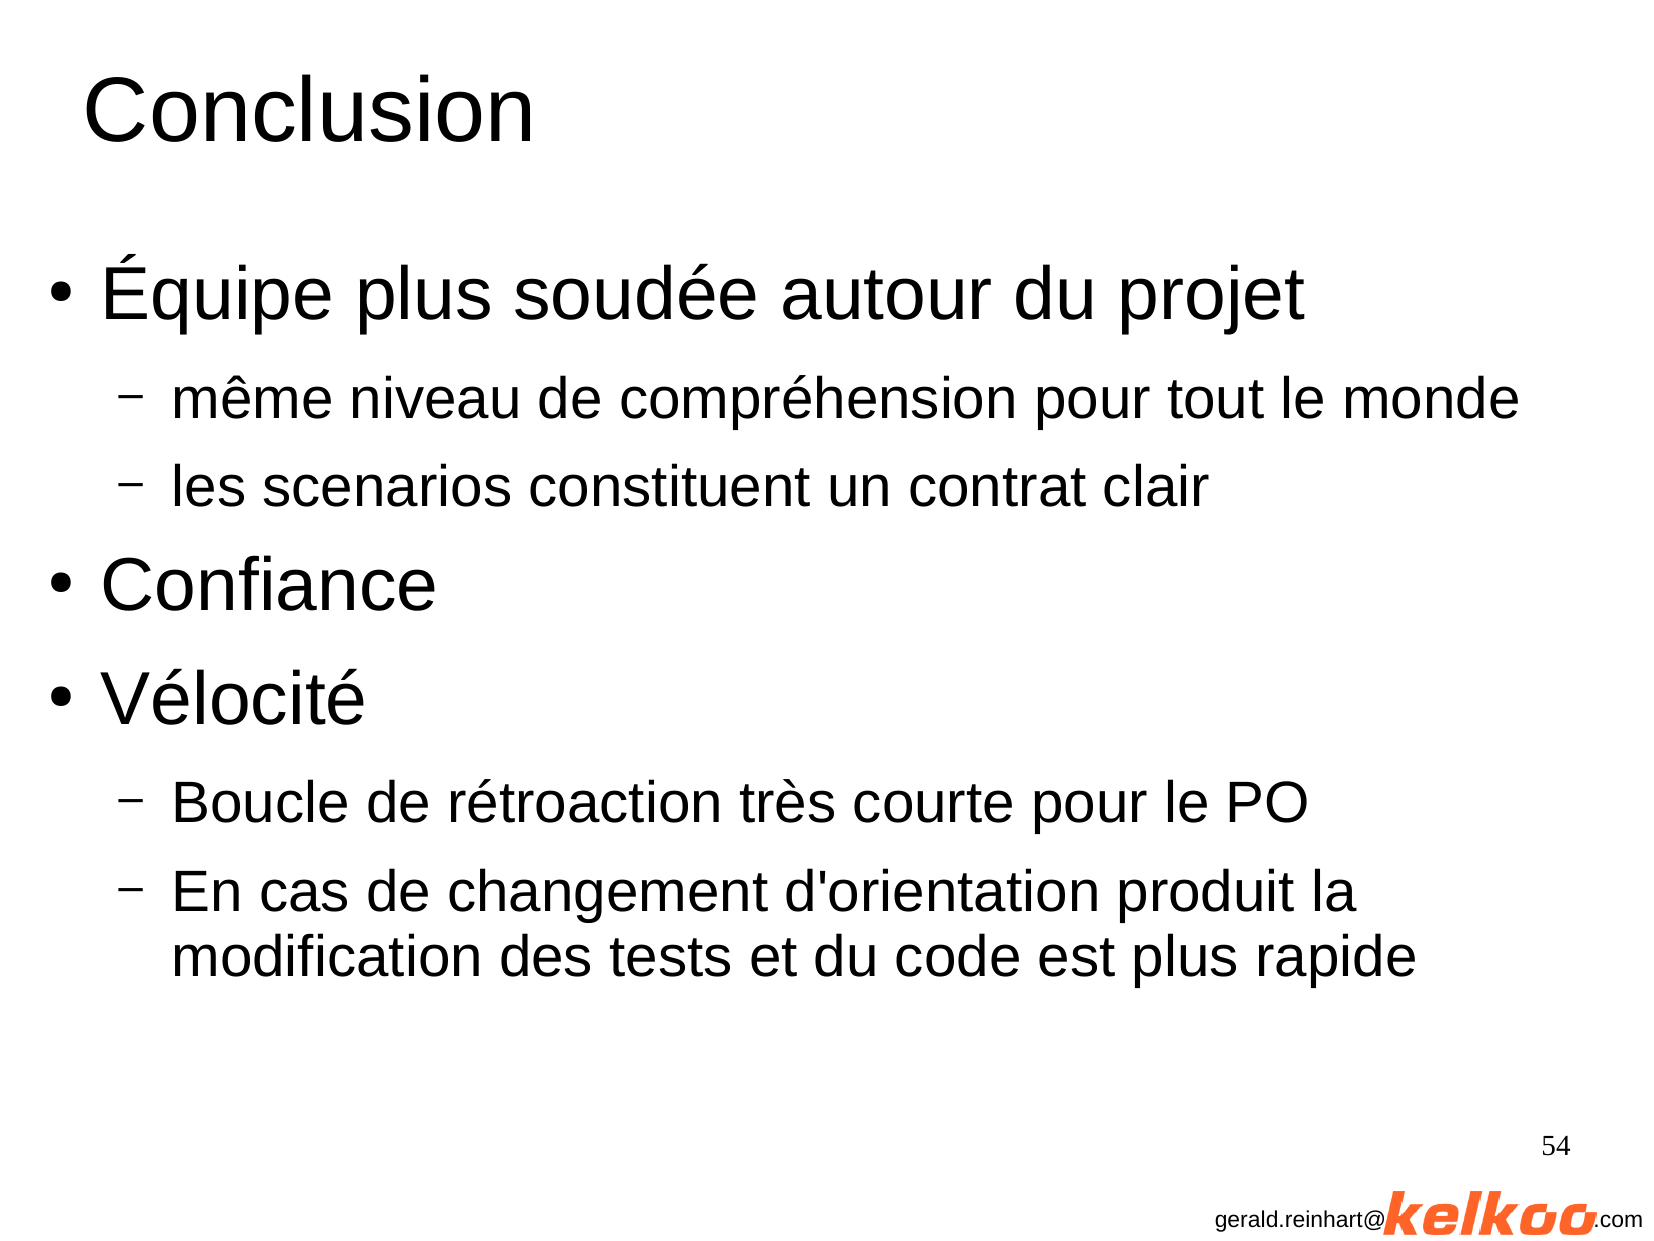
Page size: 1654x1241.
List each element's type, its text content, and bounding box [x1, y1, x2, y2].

title Conclusion [82, 5, 1571, 213]
picture [1383, 1191, 1597, 1199]
text_box gerald.reinhart@ .com [1193, 1199, 1654, 1241]
list Équipe plus soudée autour du projet même niveau de compréhension pour tout le monde les scenarios constituent un contrat clair Confiance Vélocité Boucle de rétroaction très courte pour le PO En cas de changement d'orientation produit la modification des tests et du code est plus rapide [30, 251, 1561, 1137]
